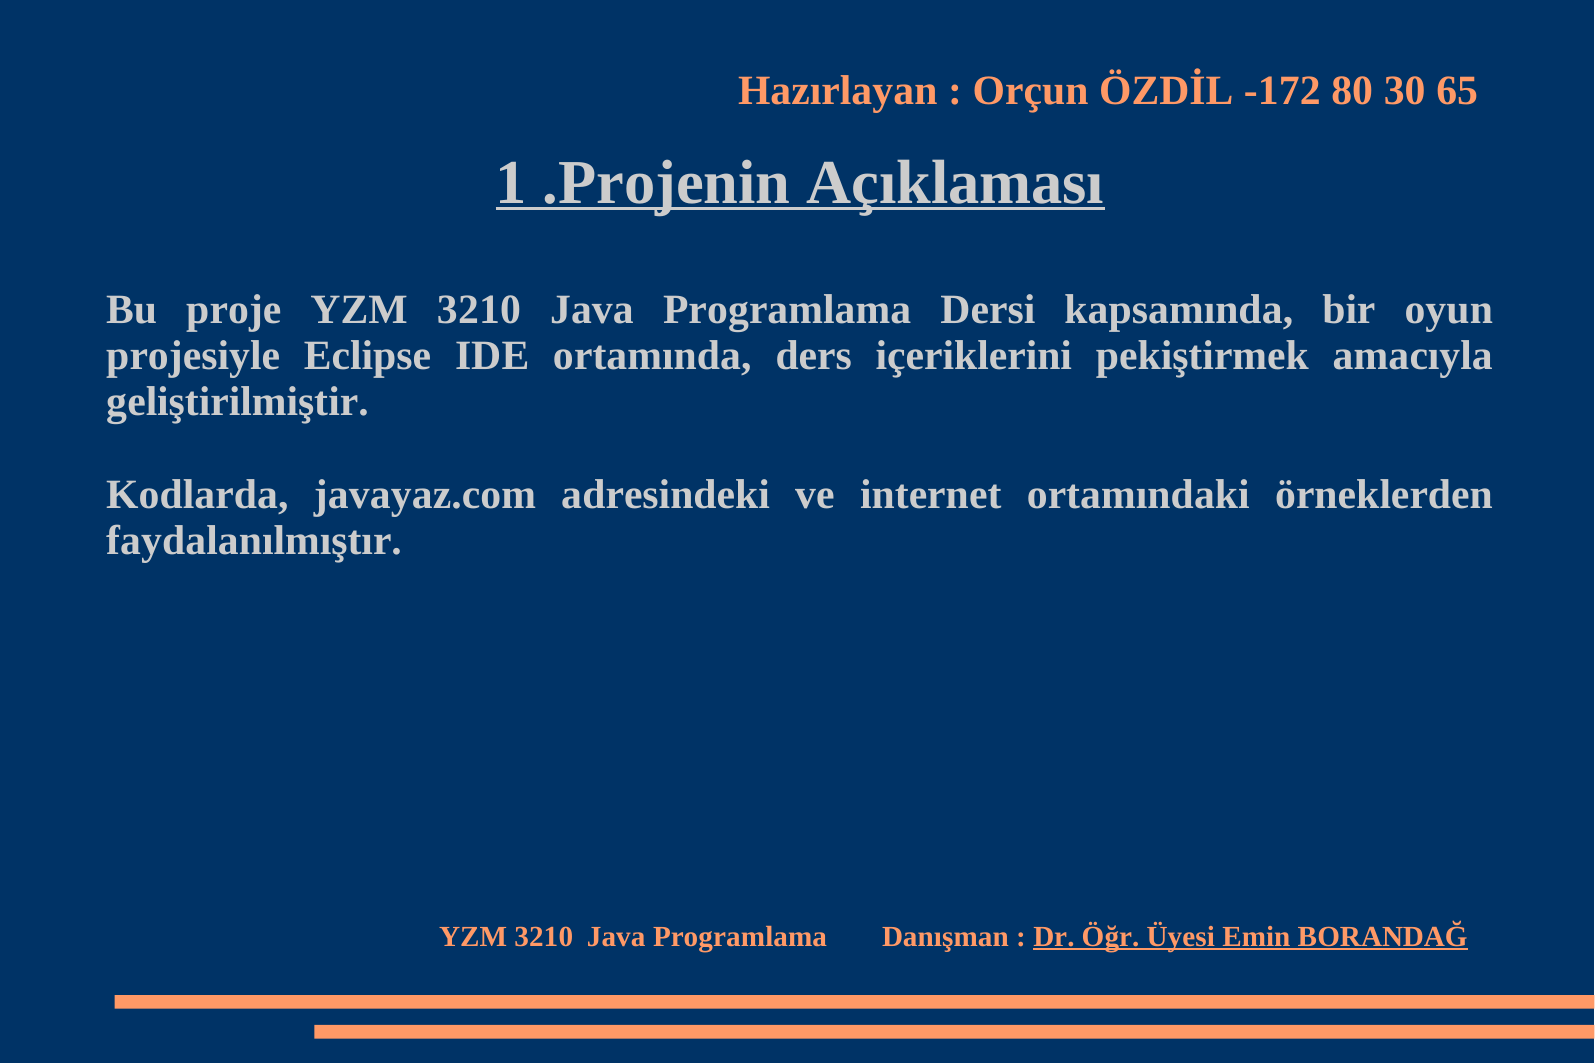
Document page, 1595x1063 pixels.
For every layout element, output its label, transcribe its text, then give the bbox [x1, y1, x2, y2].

subtitle 1 .Projenin Açıklaması Bu proje YZM 3210 Java Programlama Dersi kapsamında, bir oyun projesiyle Eclipse IDE ortamında, ders içeriklerini pekiştirmek amacıyla geliştirilmiştir. Kodlarda, javayaz.com adresindeki ve internet ortamındaki örneklerden faydalanılmıştır. [106, 140, 1495, 867]
title Hazırlayan : Orçun ÖZDİL -172 80 30 65 [117, 39, 1479, 140]
title YZM 3210 Java Programlama Danışman : Dr. Öğr. Üyesi Emin BORANDAĞ [106, 885, 1468, 988]
